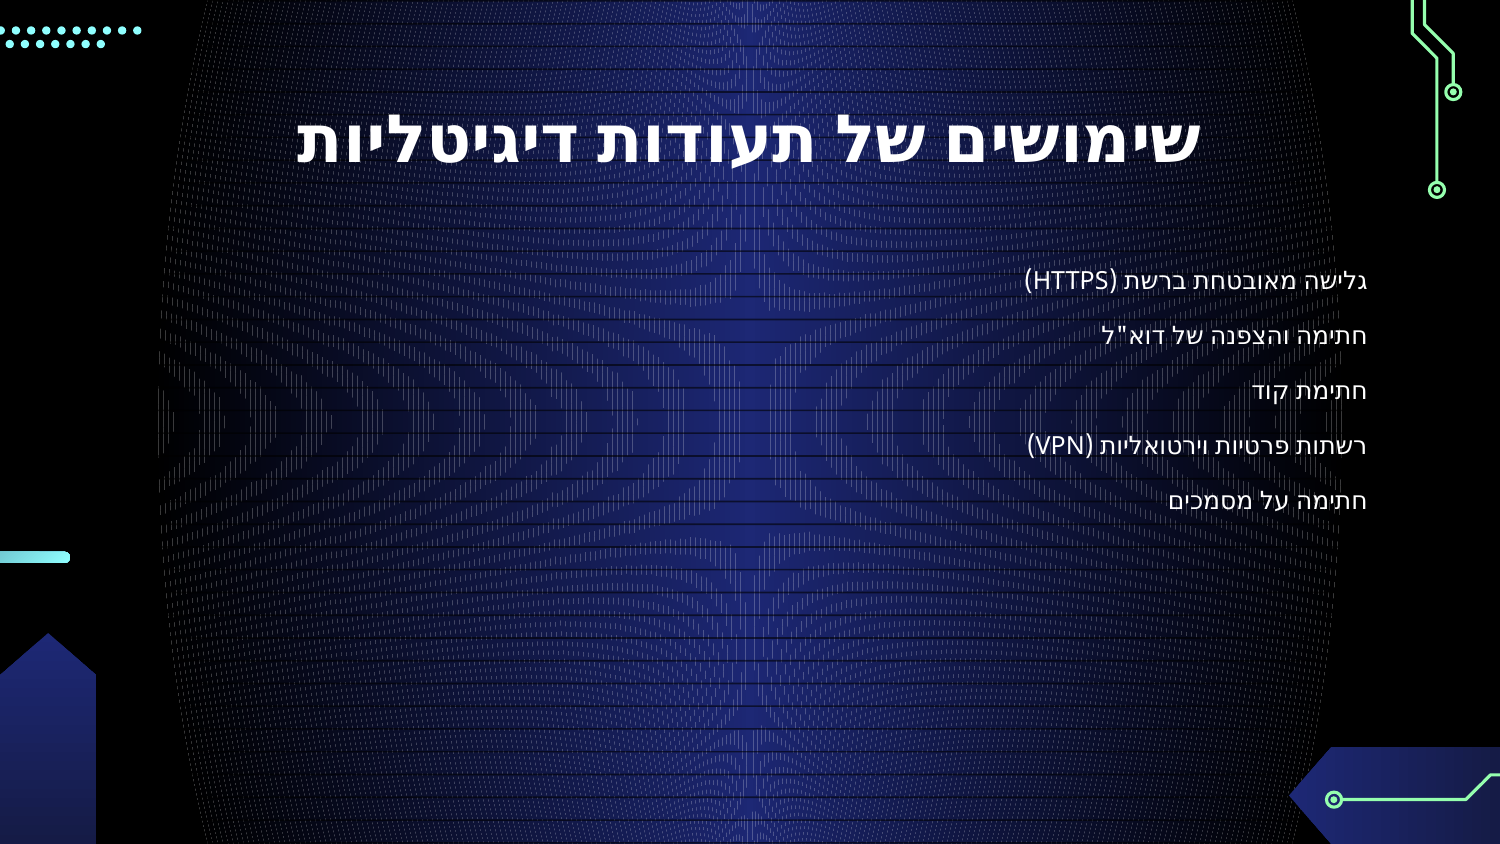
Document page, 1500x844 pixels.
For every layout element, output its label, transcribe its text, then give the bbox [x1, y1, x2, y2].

list גלישה מאובטחת ברשת (HTTPS) חתימה והצפנה של דוא"ל חתימת קוד רשתות פרטיות וירטואליות (VPN) חתימה על מסמכים [116, 194, 1383, 756]
title שימושים של תעודות דיגיטליות [116, 88, 1383, 183]
